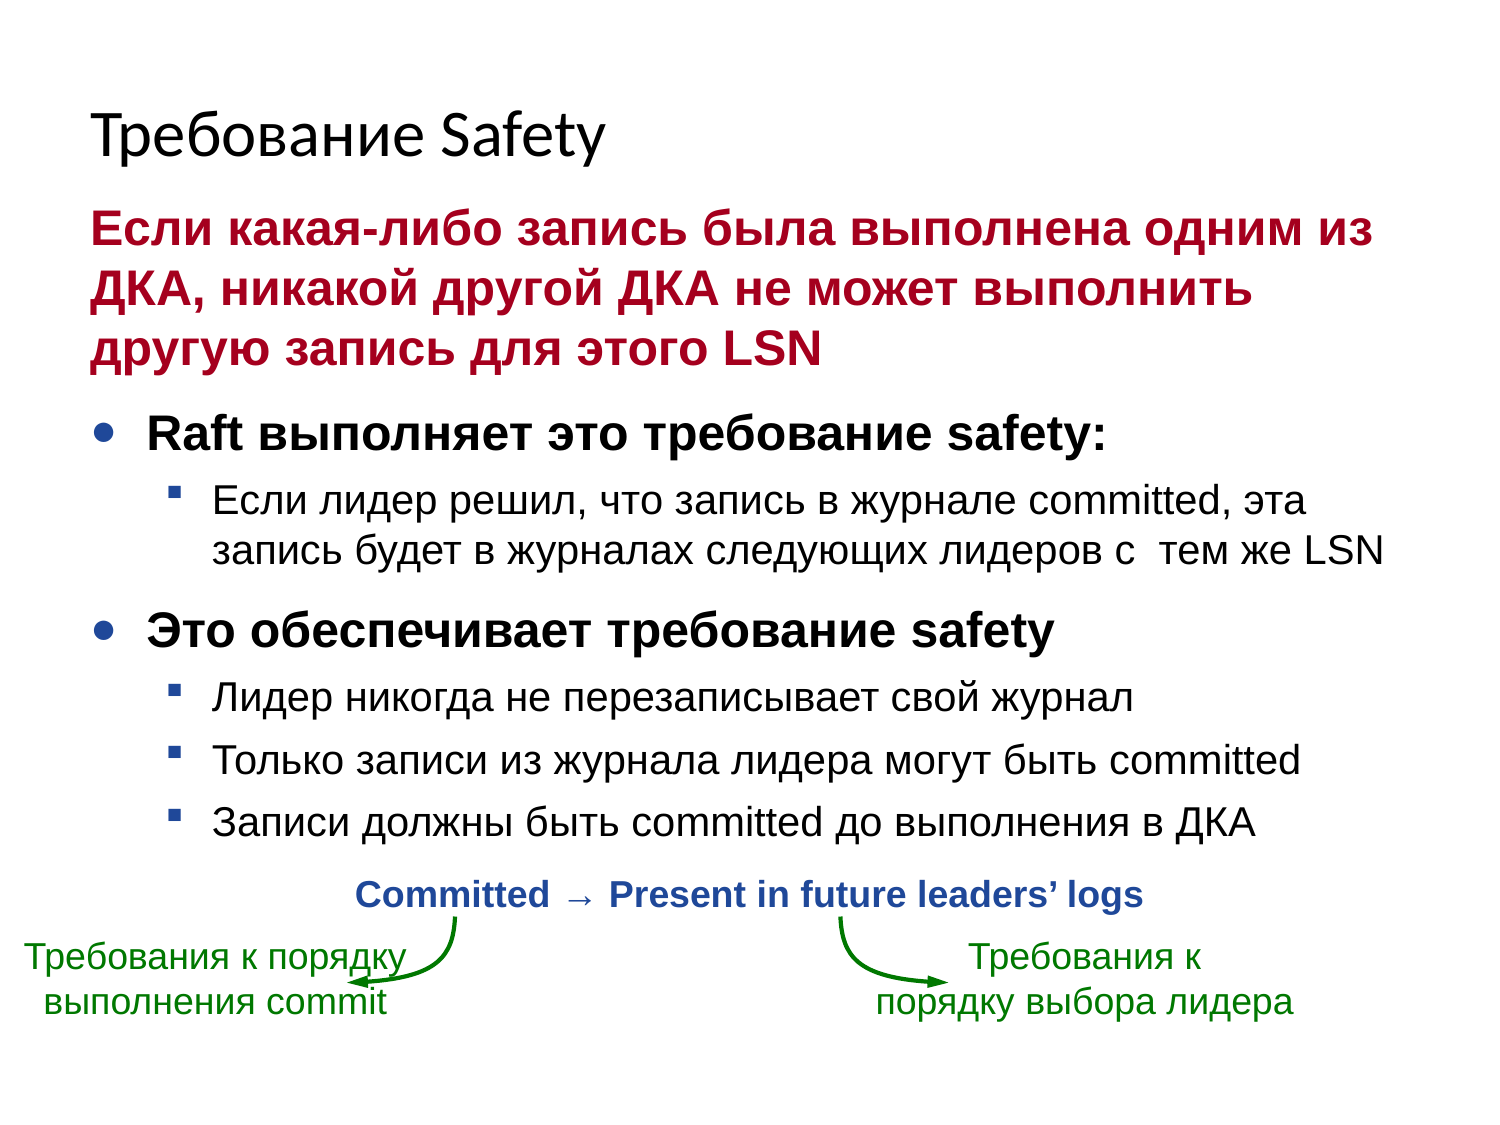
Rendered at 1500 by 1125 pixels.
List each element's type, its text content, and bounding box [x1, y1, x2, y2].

list Если какая-либо запись была выполнена одним из ДКА, никакой другой ДКА не может выполнить другую запись для этого LSN Raft выполняет это требование safety: Если лидер решил, что запись в журнале committed, эта запись будет в журналах следующих лидеров с тем же LSN Это обеспечивает требование safety Лидер никогда не перезаписывает свой журнал Только записи из журнала лидера могут быть committed Записи должны быть committed до выполнения в ДКА [75, 187, 1425, 863]
title Требование Safety [75, 79, 1425, 180]
text_box Требования к порядку выполнения commit [8, 924, 422, 1030]
text_box Требования к порядку выбора лидера [860, 924, 1309, 1030]
text_box Committed → Present in future leaders’ logs [340, 862, 1160, 923]
